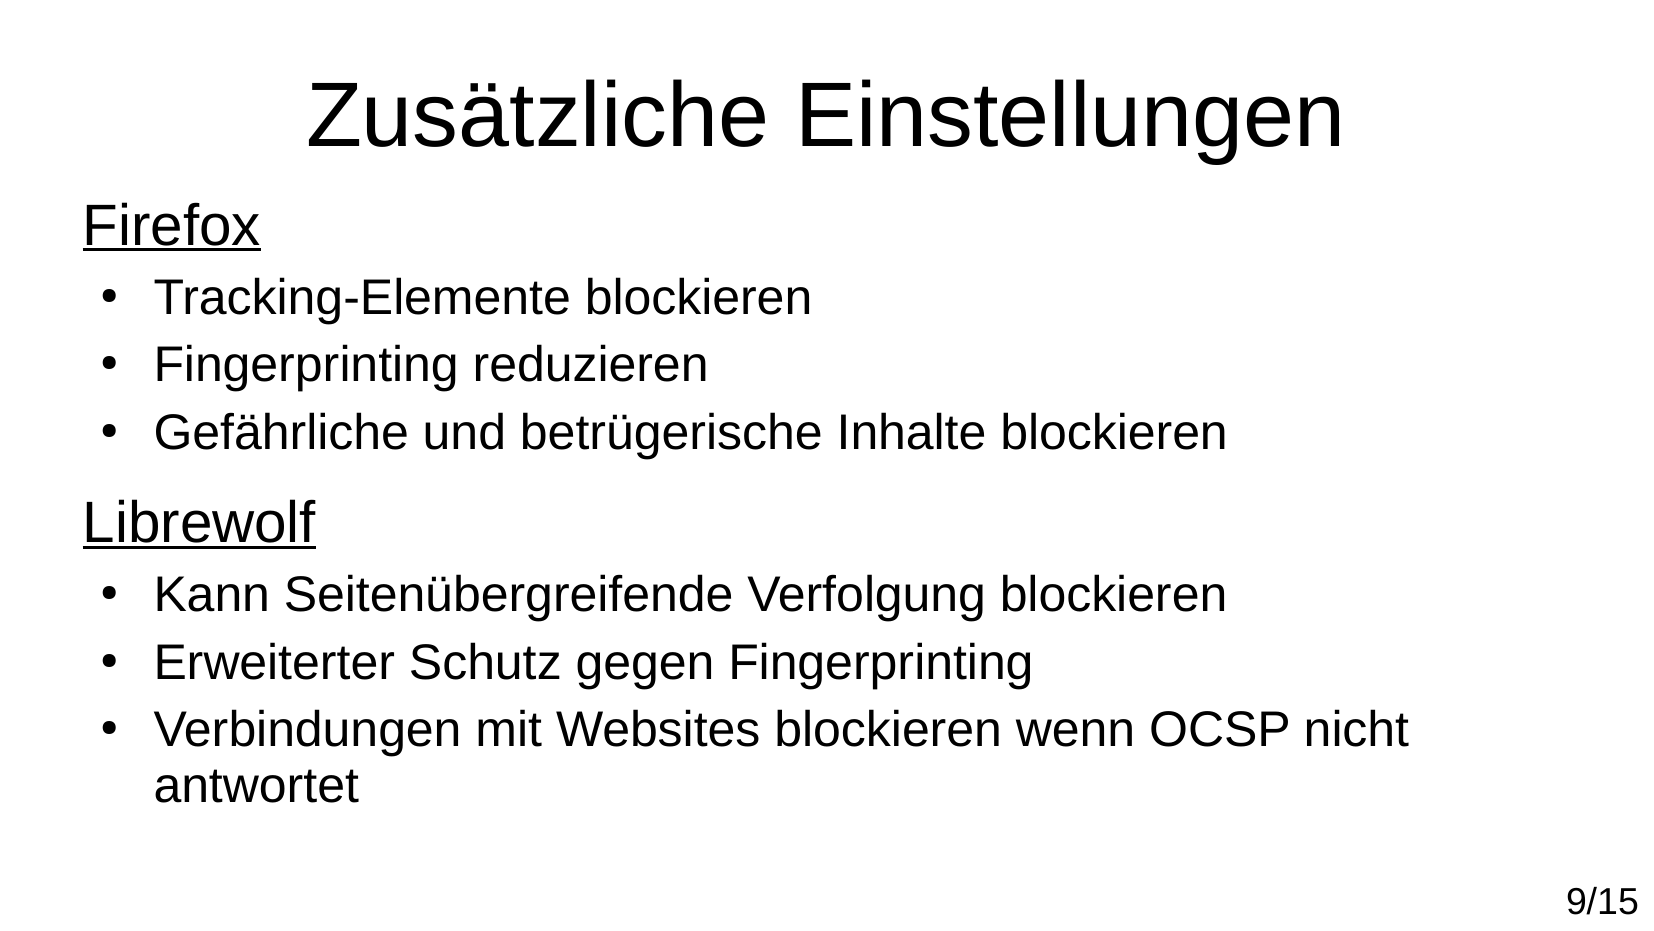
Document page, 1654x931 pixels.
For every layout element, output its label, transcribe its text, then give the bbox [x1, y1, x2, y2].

title Zusätzliche Einstellungen [82, 37, 1571, 192]
text_box 9/15 [1551, 873, 1654, 931]
list Firefox Tracking-Elemente blockieren Fingerprinting reduzieren Gefährliche und betrügerische Inhalte blockieren Librewolf Kann Seitenübergreifende Verfolgung blockieren Erweiterter Schutz gegen Fingerprinting Verbindungen mit Websites blockieren wenn OCSP nicht antwortet [82, 192, 1571, 857]
